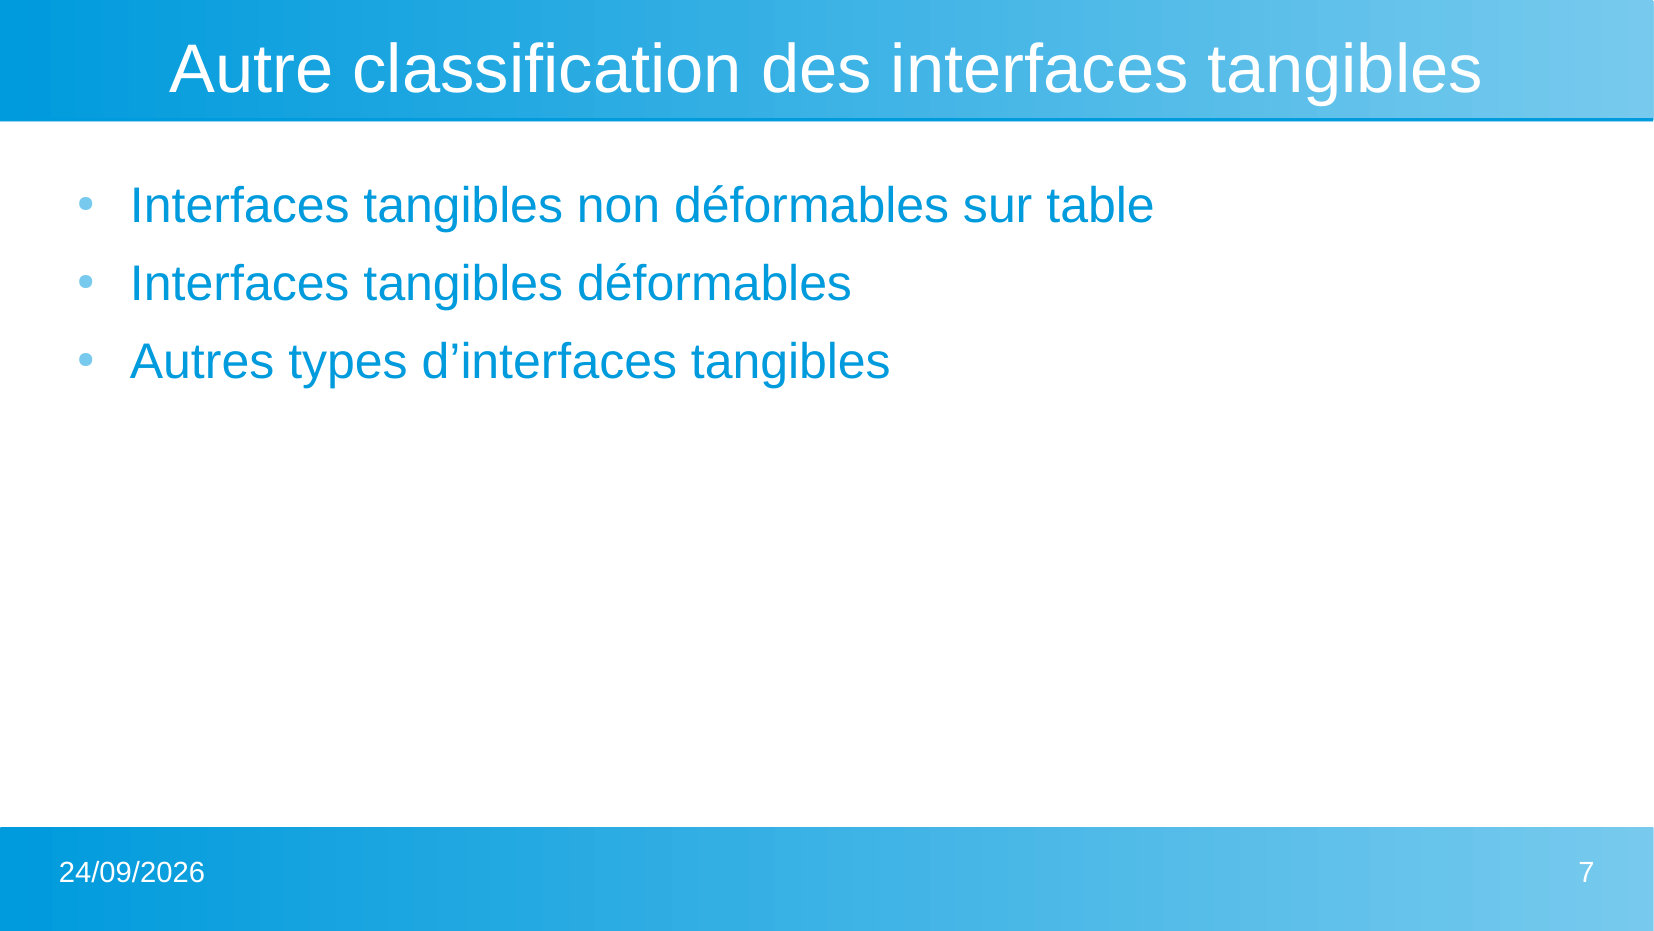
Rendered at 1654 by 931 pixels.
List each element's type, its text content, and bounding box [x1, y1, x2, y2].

list Interfaces tangibles non déformables sur table Interfaces tangibles déformables Autres types d’interfaces tangibles [59, 177, 1595, 768]
title Autre classification des interfaces tangibles [59, 29, 1595, 108]
